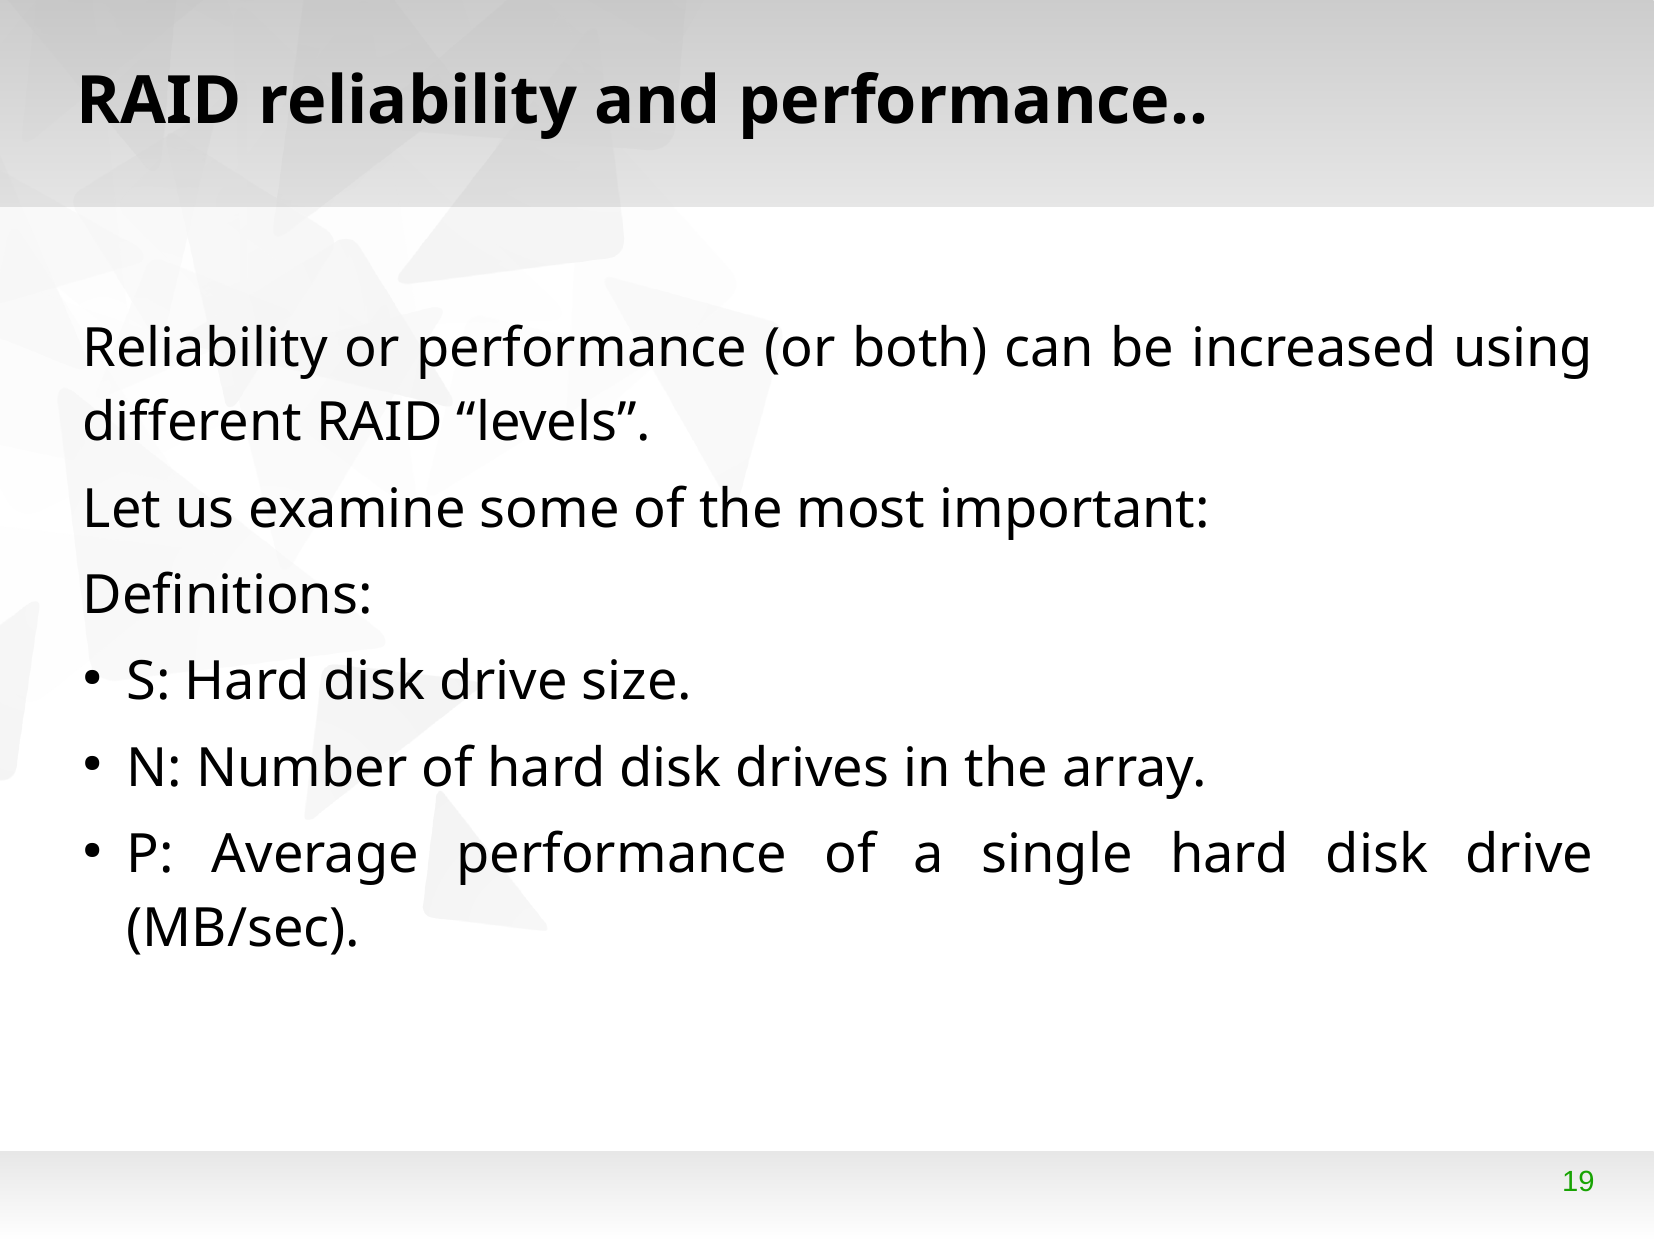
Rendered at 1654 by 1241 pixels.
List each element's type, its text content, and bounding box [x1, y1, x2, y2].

picture [0, 0, 783, 931]
list Reliability or performance (or both) can be increased using different RAID “levels”. Let us examine some of the most important: Definitions: S: Hard disk drive size. N: Number of hard disk drives in the array. P: Average performance of a single hard disk drive (MB/sec). [82, 308, 1595, 1052]
title RAID reliability and performance.. [59, 0, 1418, 232]
